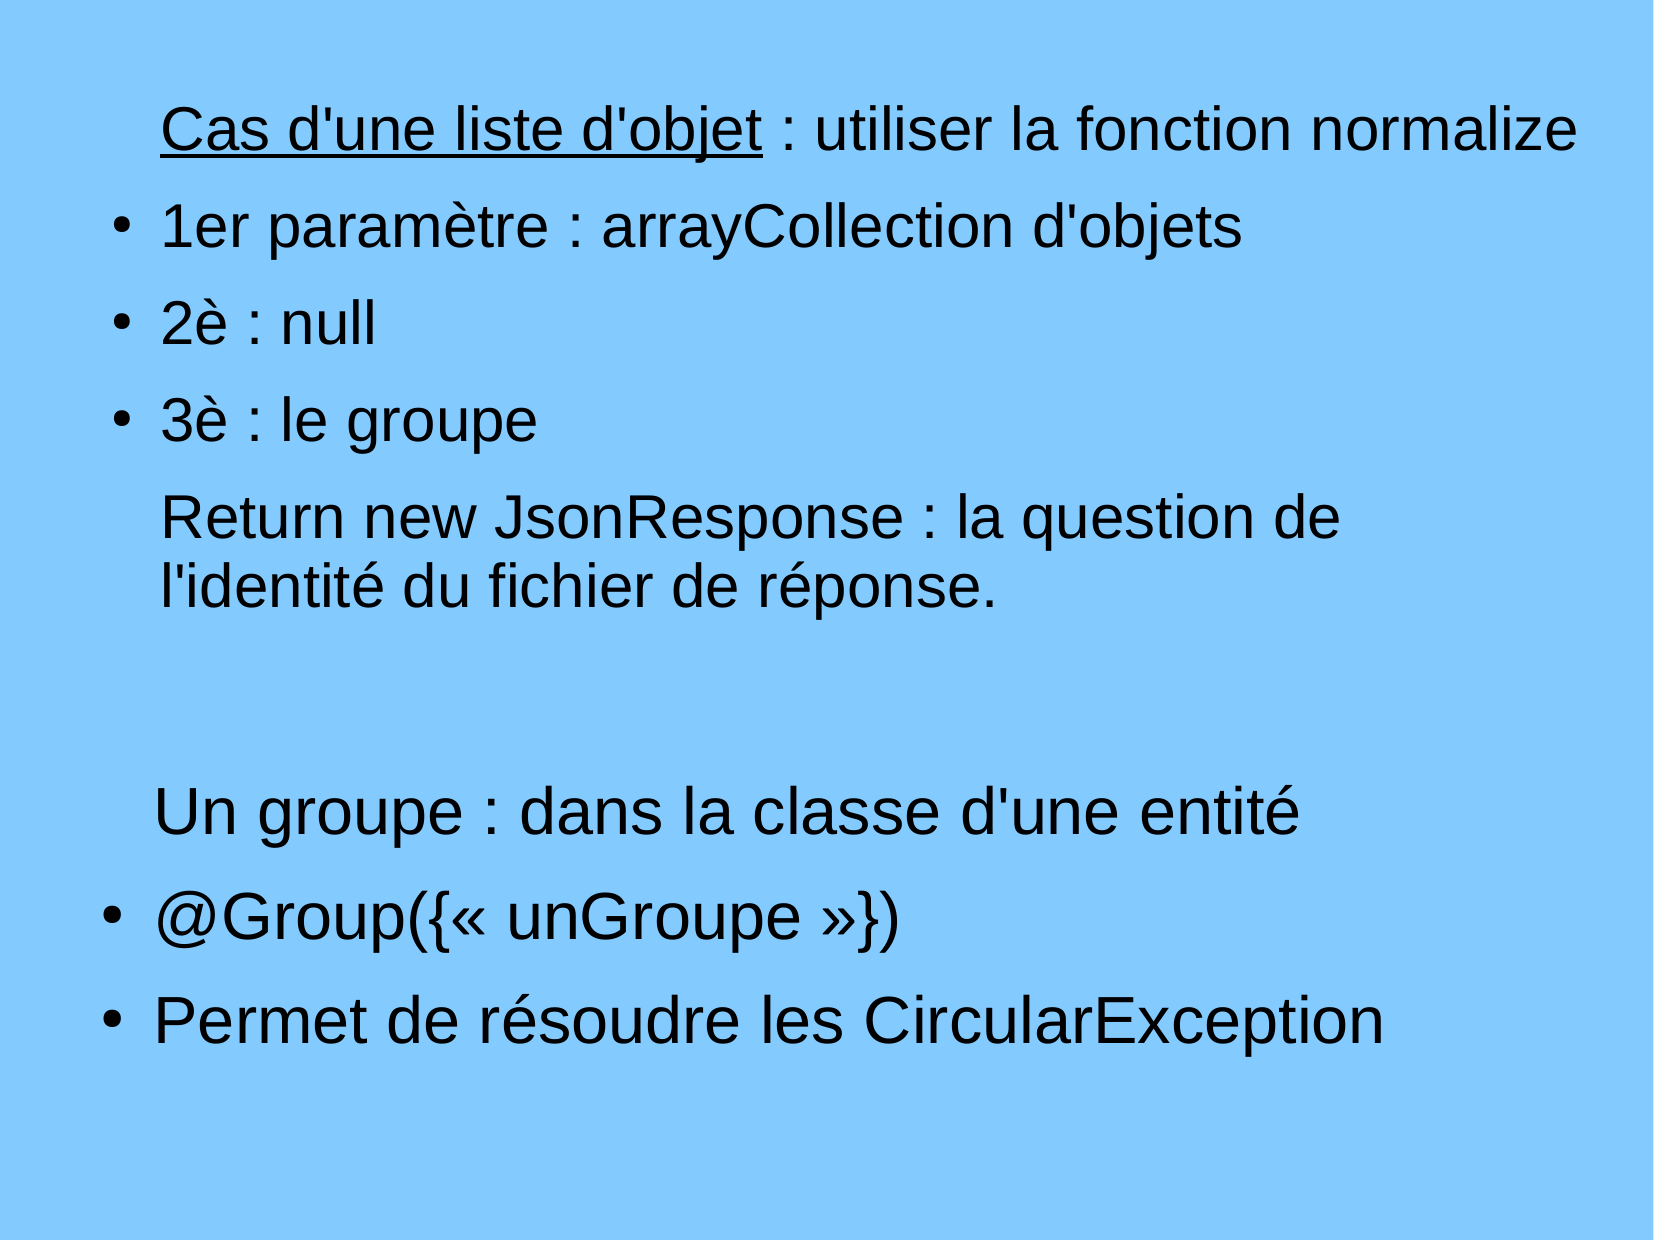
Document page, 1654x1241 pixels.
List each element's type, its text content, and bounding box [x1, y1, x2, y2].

list Un groupe : dans la classe d'une entité @Group({« unGroupe »}) Permet de résoudre les CircularException [82, 774, 1571, 1134]
list Cas d'une liste d'objet : utiliser la fonction normalize 1er paramètre : arrayCollection d'objets 2è : null 3è : le groupe Return new JsonResponse : la question de l'identité du fichier de réponse. [94, 94, 1583, 674]
